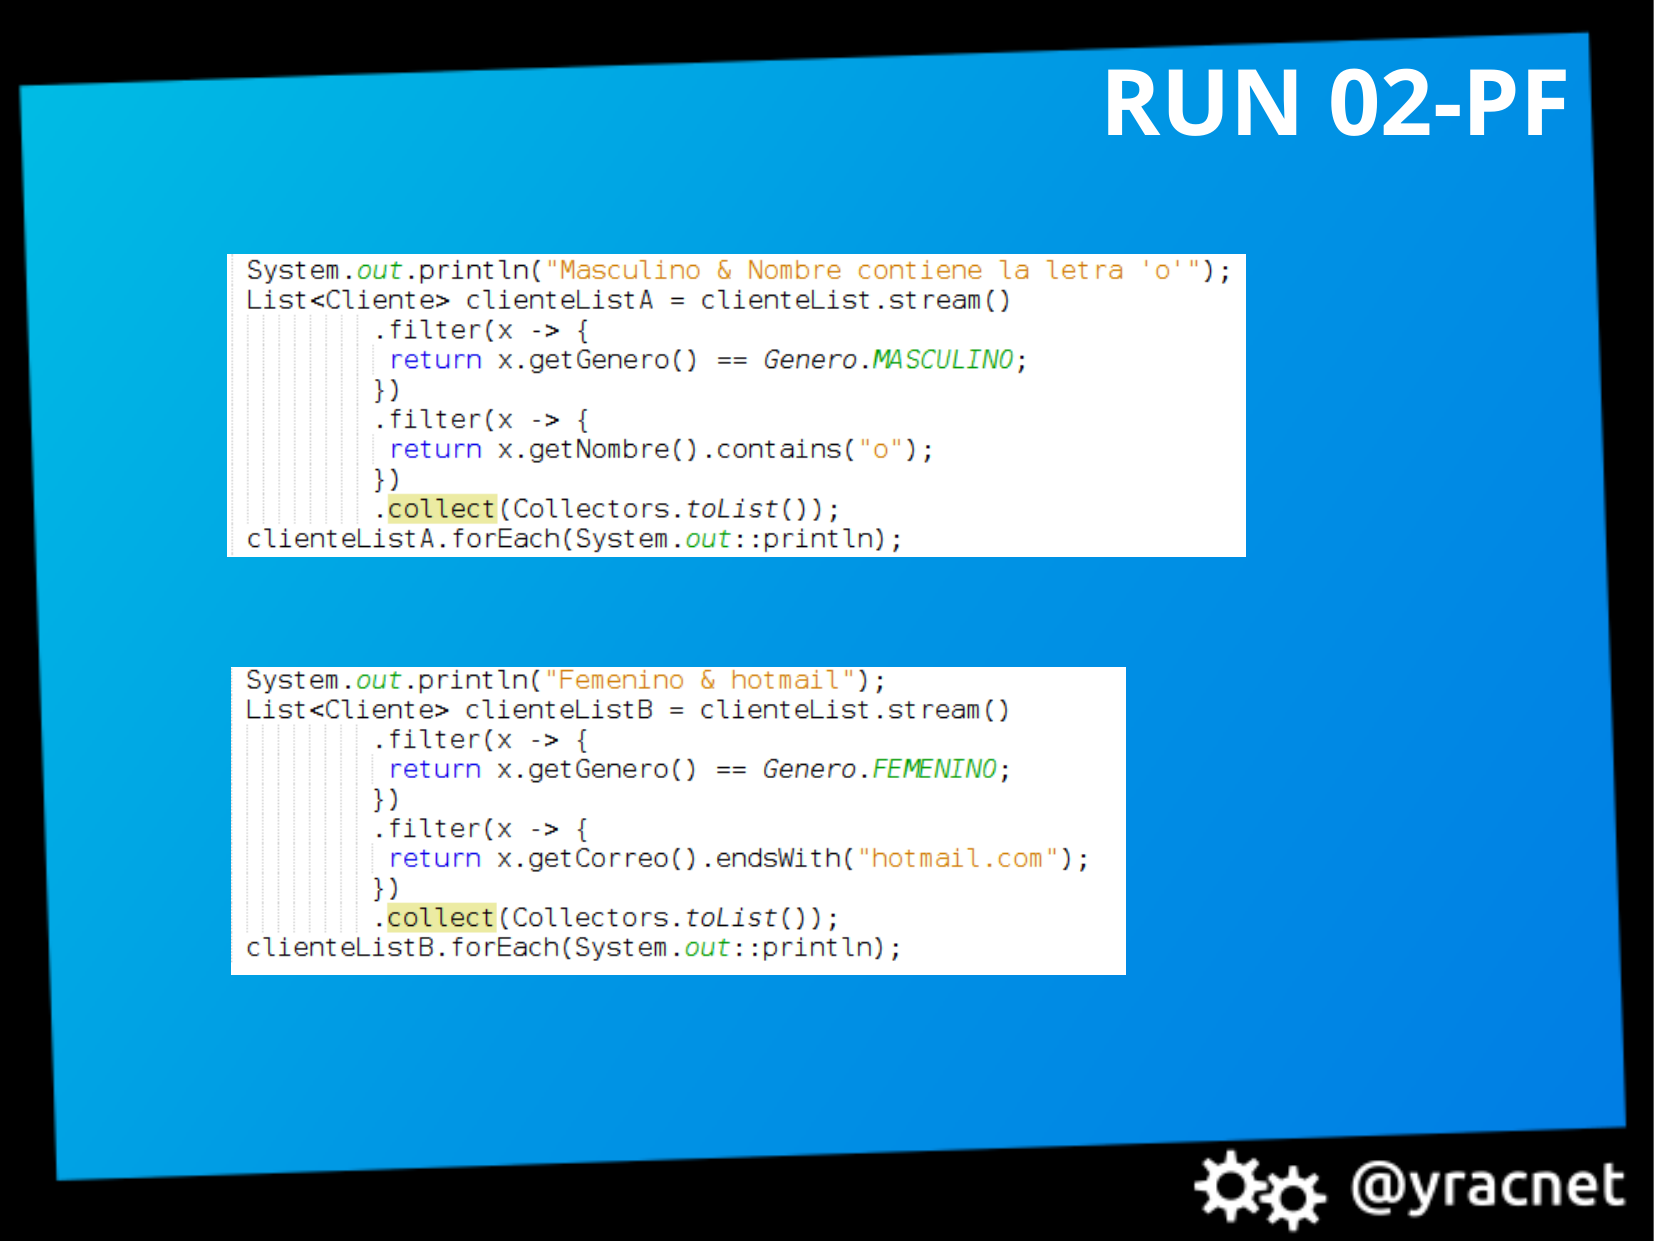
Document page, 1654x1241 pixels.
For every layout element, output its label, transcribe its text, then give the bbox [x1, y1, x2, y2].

title RUN 02-PF [82, 34, 1571, 165]
picture [0, 0, 1654, 1241]
